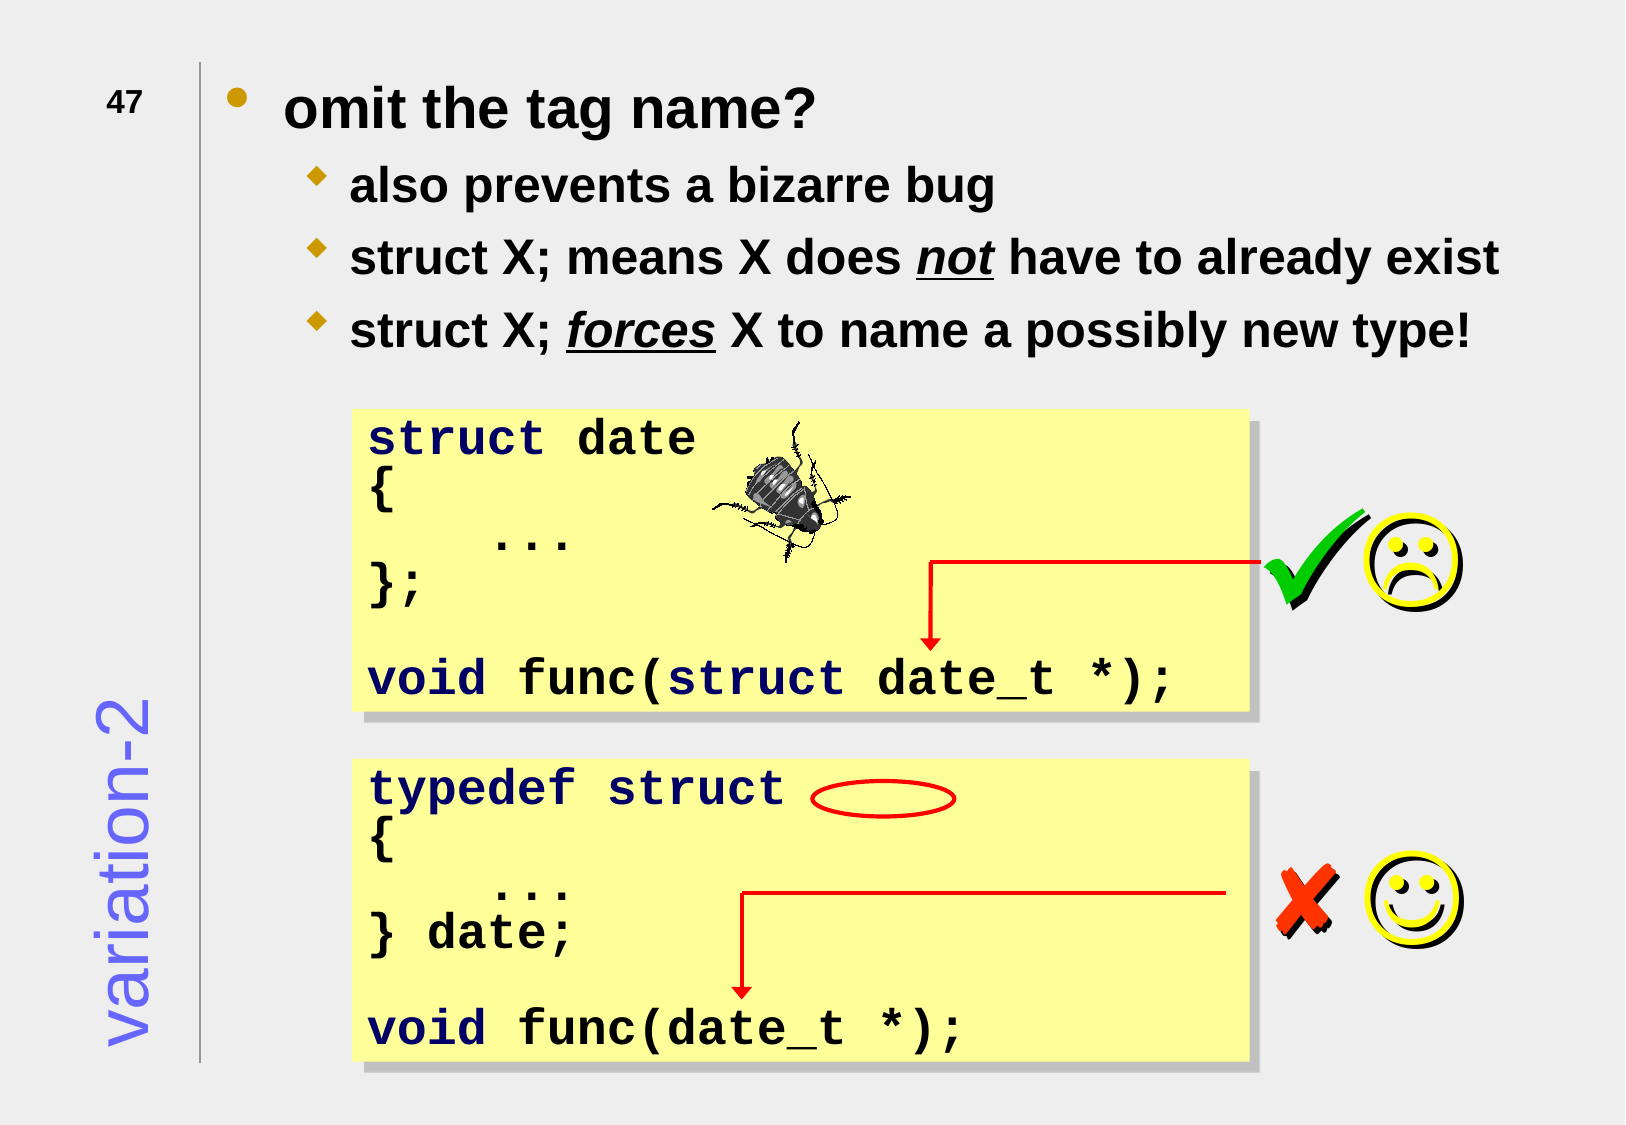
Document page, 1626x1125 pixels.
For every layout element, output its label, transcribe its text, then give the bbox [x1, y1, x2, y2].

text_box [746, 456, 822, 531]
text_box  [1344, 810, 1534, 977]
text_box struct date { ... }; void func(struct date_t *); [351, 408, 1250, 712]
text_box [787, 527, 796, 548]
text_box [817, 498, 833, 507]
text_box  [1249, 811, 1344, 977]
text_box [733, 503, 741, 508]
list omit the tag name? also prevents a bizarre bug struct X; means X does not have to already exist struct X; forces X to name a possibly new type! [212, 62, 1550, 1063]
text_box  [1344, 472, 1533, 639]
text_box typedef struct { ... } date; void func(date_t *); [351, 758, 1250, 1062]
title variation-2 [50, 187, 188, 1063]
text_box  [1237, 467, 1427, 662]
